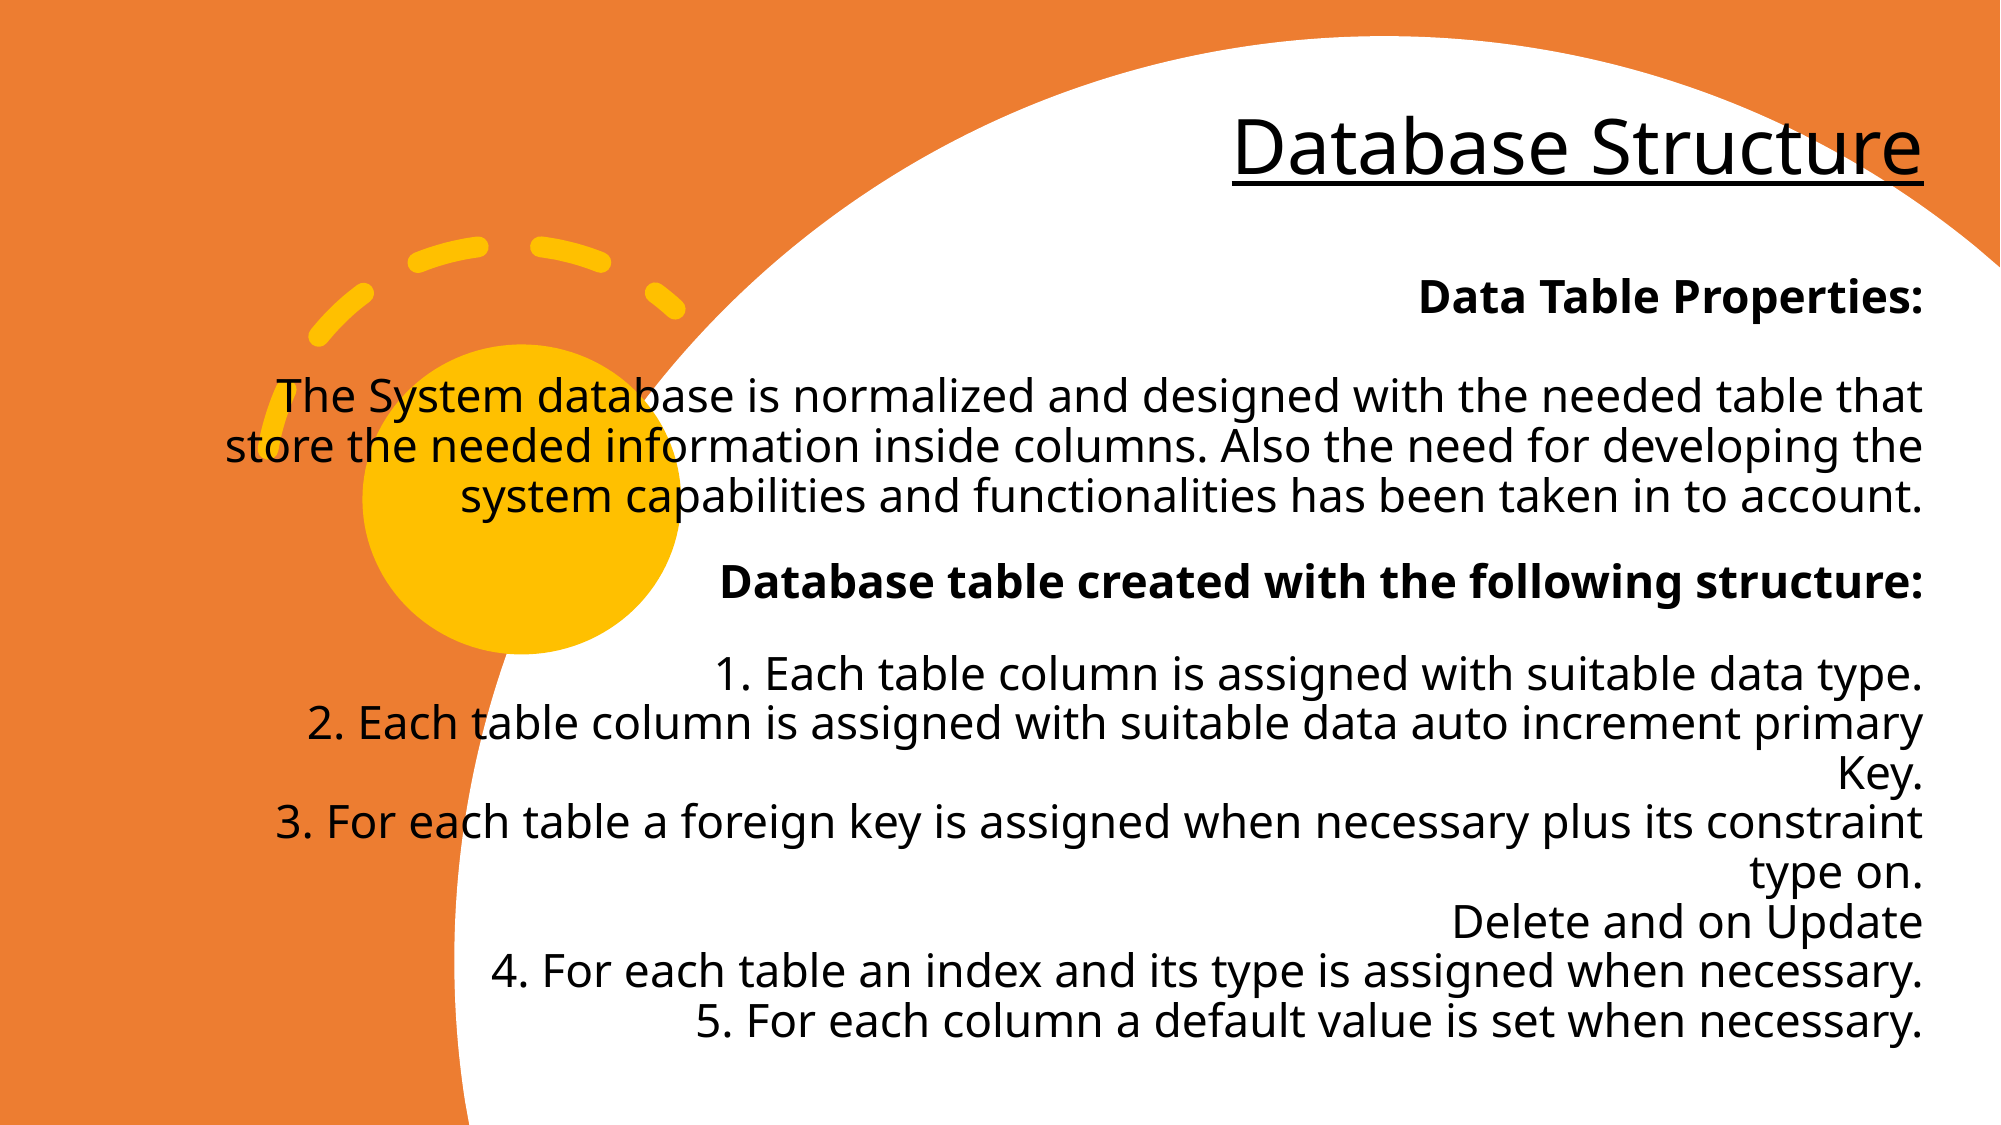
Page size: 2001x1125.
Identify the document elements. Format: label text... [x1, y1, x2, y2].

title Database Structure Data Table Properties: The System database is normalized and designed with the needed table that store the needed information inside columns. Also the need for developing the system capabilities and functionalities has been taken in to account. Database table created with the following structure: 1. Each table column is assigned with suitable data type. 2. Each table column is assigned with suitable data auto increment primary Key. 3. For each table a foreign key is assigned when necessary plus its constraint type on. Delete and on Update 4. For each table an index and its type is assigned when necessary. 5. For each column a default value is set when necessary. [209, 98, 1945, 1055]
text_box [0, 0, 2000, 1125]
